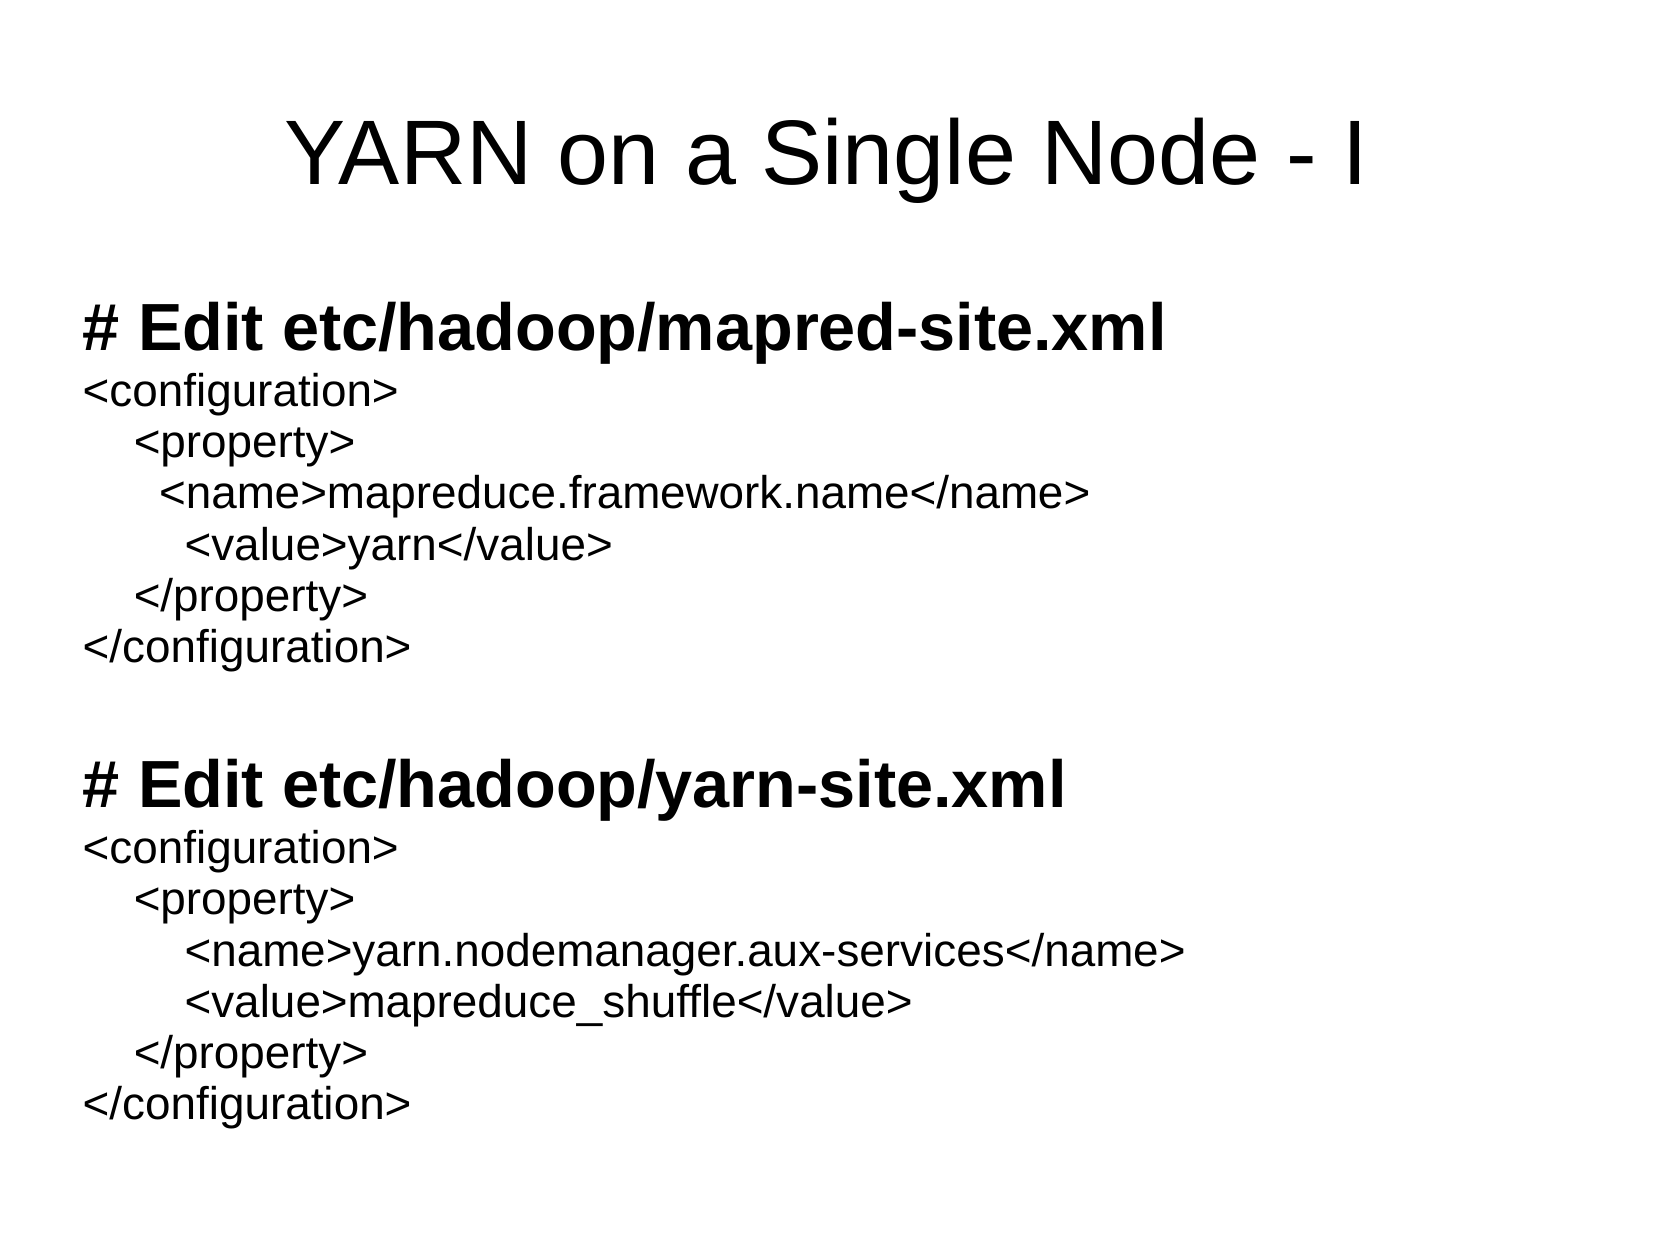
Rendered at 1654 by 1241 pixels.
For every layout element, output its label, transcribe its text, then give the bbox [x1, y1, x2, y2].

subtitle # Edit etc/hadoop/mapred-site.xml <configuration> <property> <name>mapreduce.framework.name</name> <value>yarn</value> </property> </configuration> # Edit etc/hadoop/yarn-site.xml <configuration> <property> <name>yarn.nodemanager.aux-services</name> <value>mapreduce_shuffle</value> </property> </configuration> [82, 290, 1571, 1130]
title YARN on a Single Node - I [82, 49, 1571, 257]
